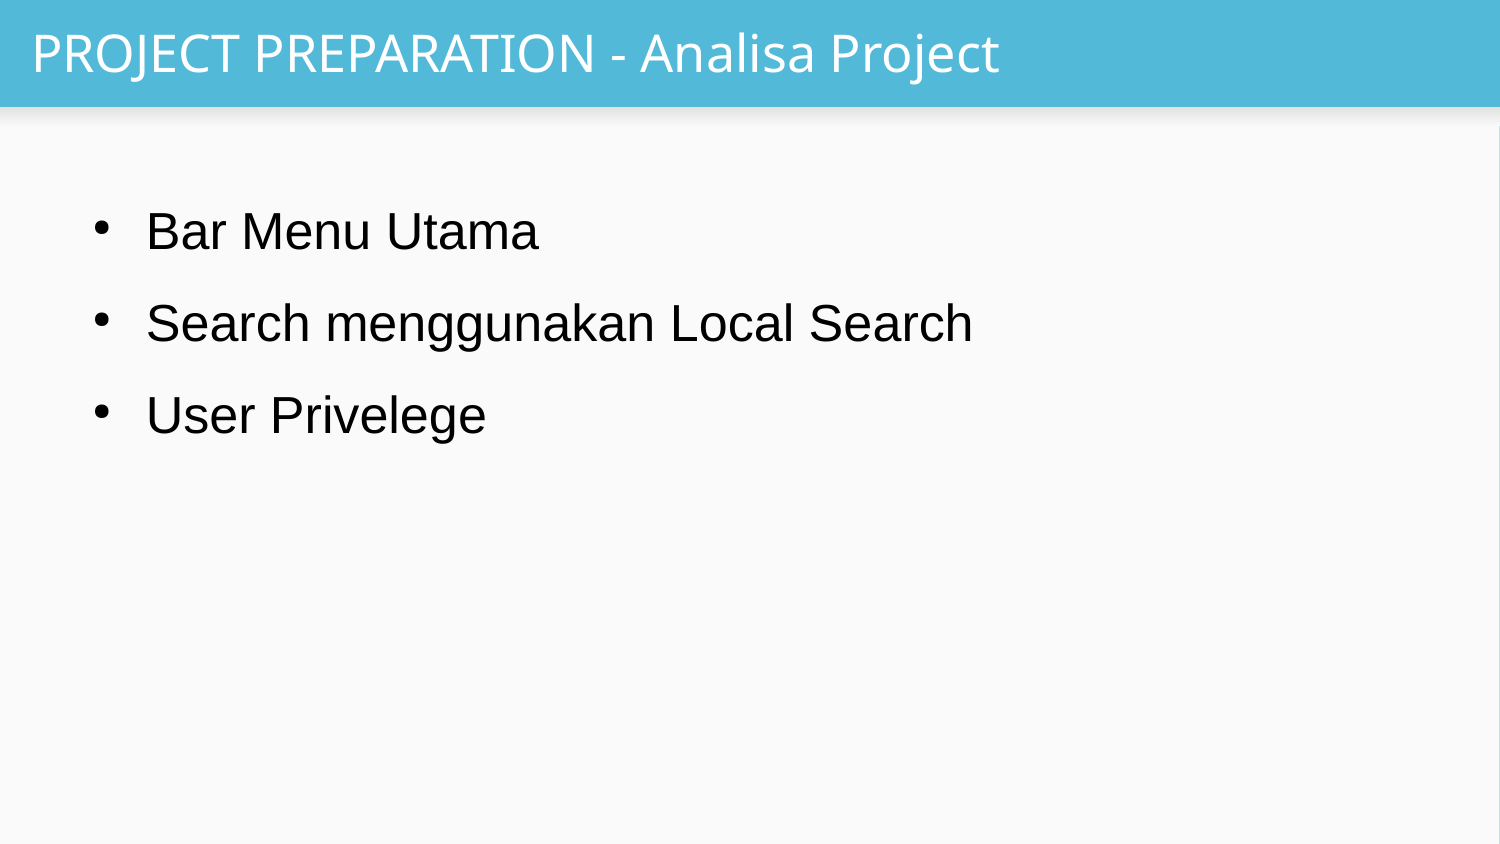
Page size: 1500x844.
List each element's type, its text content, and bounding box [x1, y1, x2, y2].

list Bar Menu Utama Search menggunakan Local Search User Privelege [75, 197, 1425, 687]
title PROJECT PREPARATION - Analisa Project [16, 2, 1464, 102]
